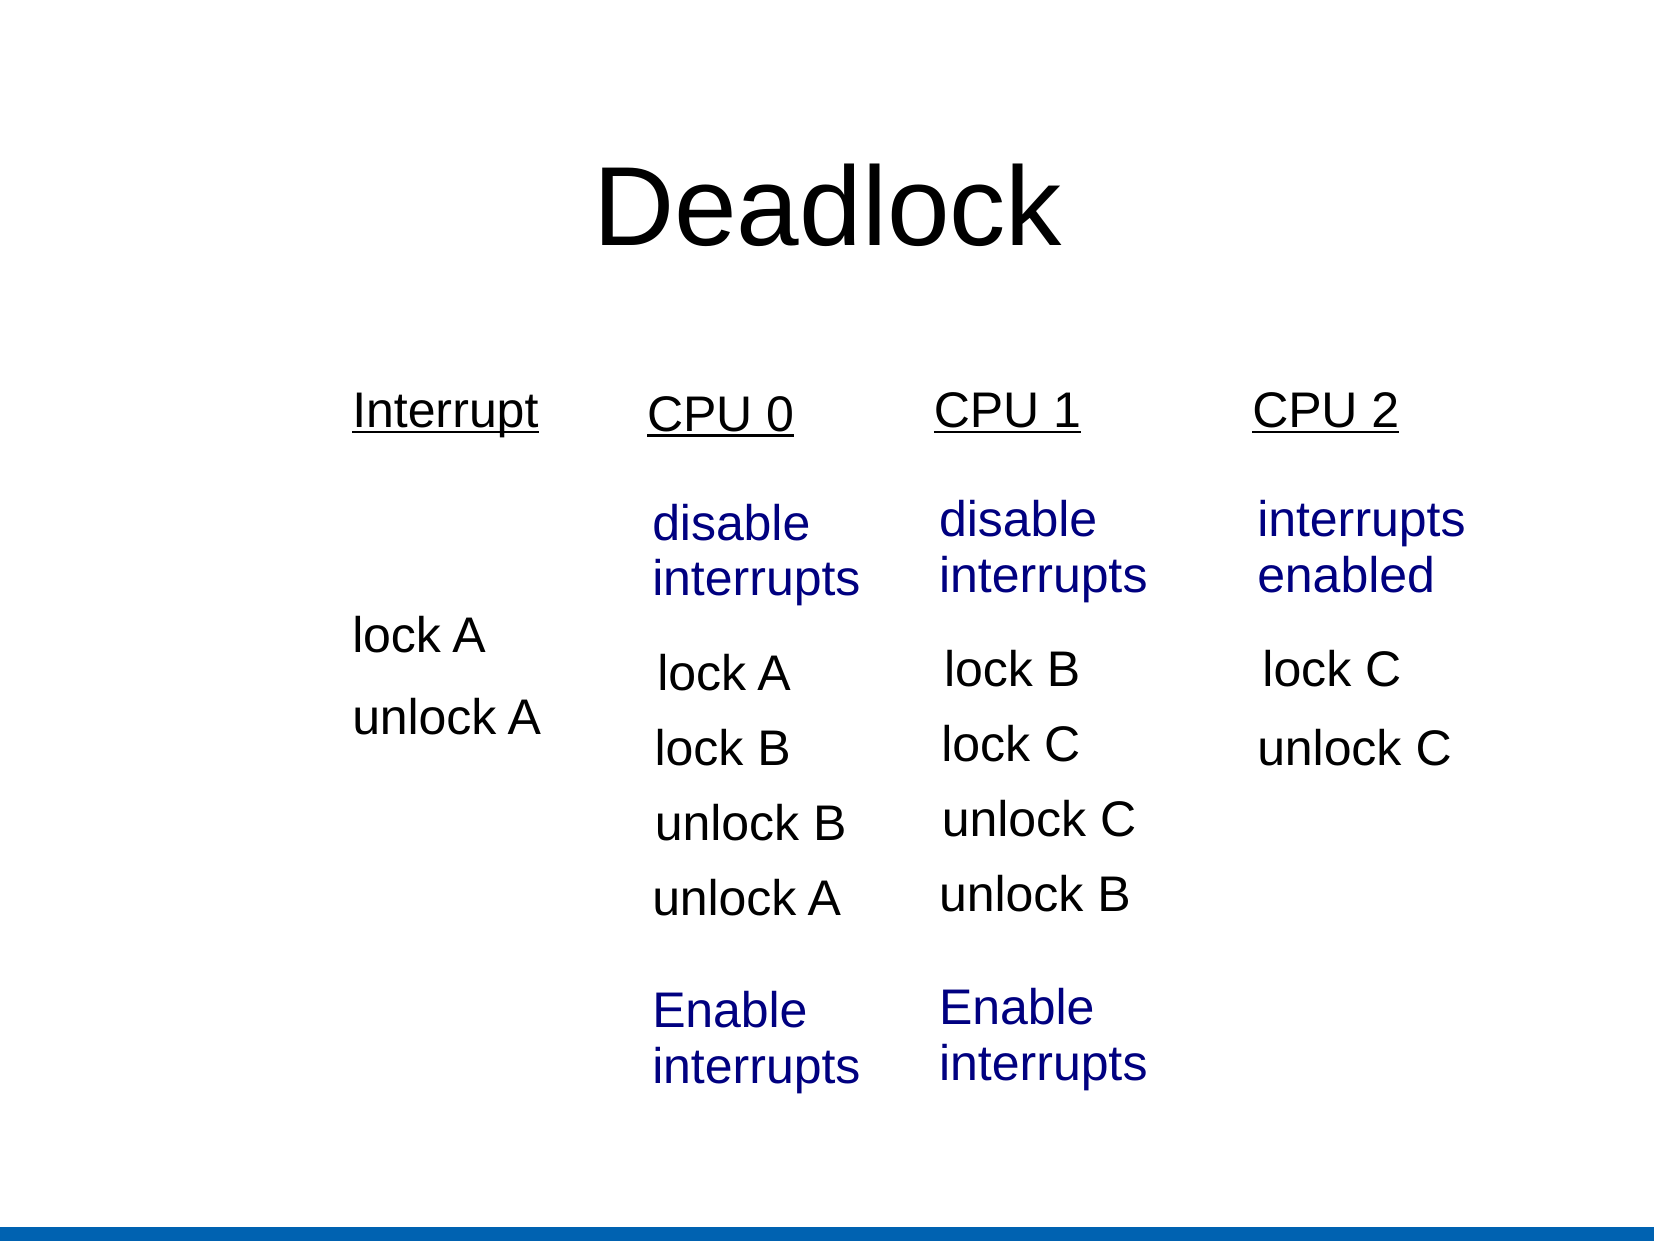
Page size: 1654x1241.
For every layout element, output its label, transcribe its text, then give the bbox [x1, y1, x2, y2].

text_box Enable interrupts [637, 975, 876, 1102]
text_box unlock C [927, 784, 1152, 856]
text_box unlock A [337, 681, 557, 753]
title Deadlock [121, 110, 1534, 303]
text_box lock B [929, 634, 1096, 706]
text_box disable interrupts [924, 484, 1163, 611]
text_box CPU 2 [1237, 375, 1415, 447]
text_box lock A [642, 637, 806, 709]
text_box Enable interrupts [924, 971, 1163, 1098]
text_box disable interrupts [637, 487, 876, 614]
text_box Interrupt [337, 375, 554, 447]
text_box lock A [337, 600, 501, 672]
text_box lock C [926, 709, 1096, 785]
text_box lock C [1247, 634, 1417, 706]
text_box CPU 1 [919, 375, 1096, 447]
text_box unlock B [924, 859, 1146, 935]
text_box CPU 0 [632, 378, 810, 450]
text_box unlock B [640, 787, 862, 859]
text_box unlock A [637, 862, 857, 938]
text_box lock B [639, 712, 806, 788]
text_box unlock C [1242, 712, 1467, 788]
text_box interrupts enabled [1242, 484, 1481, 611]
